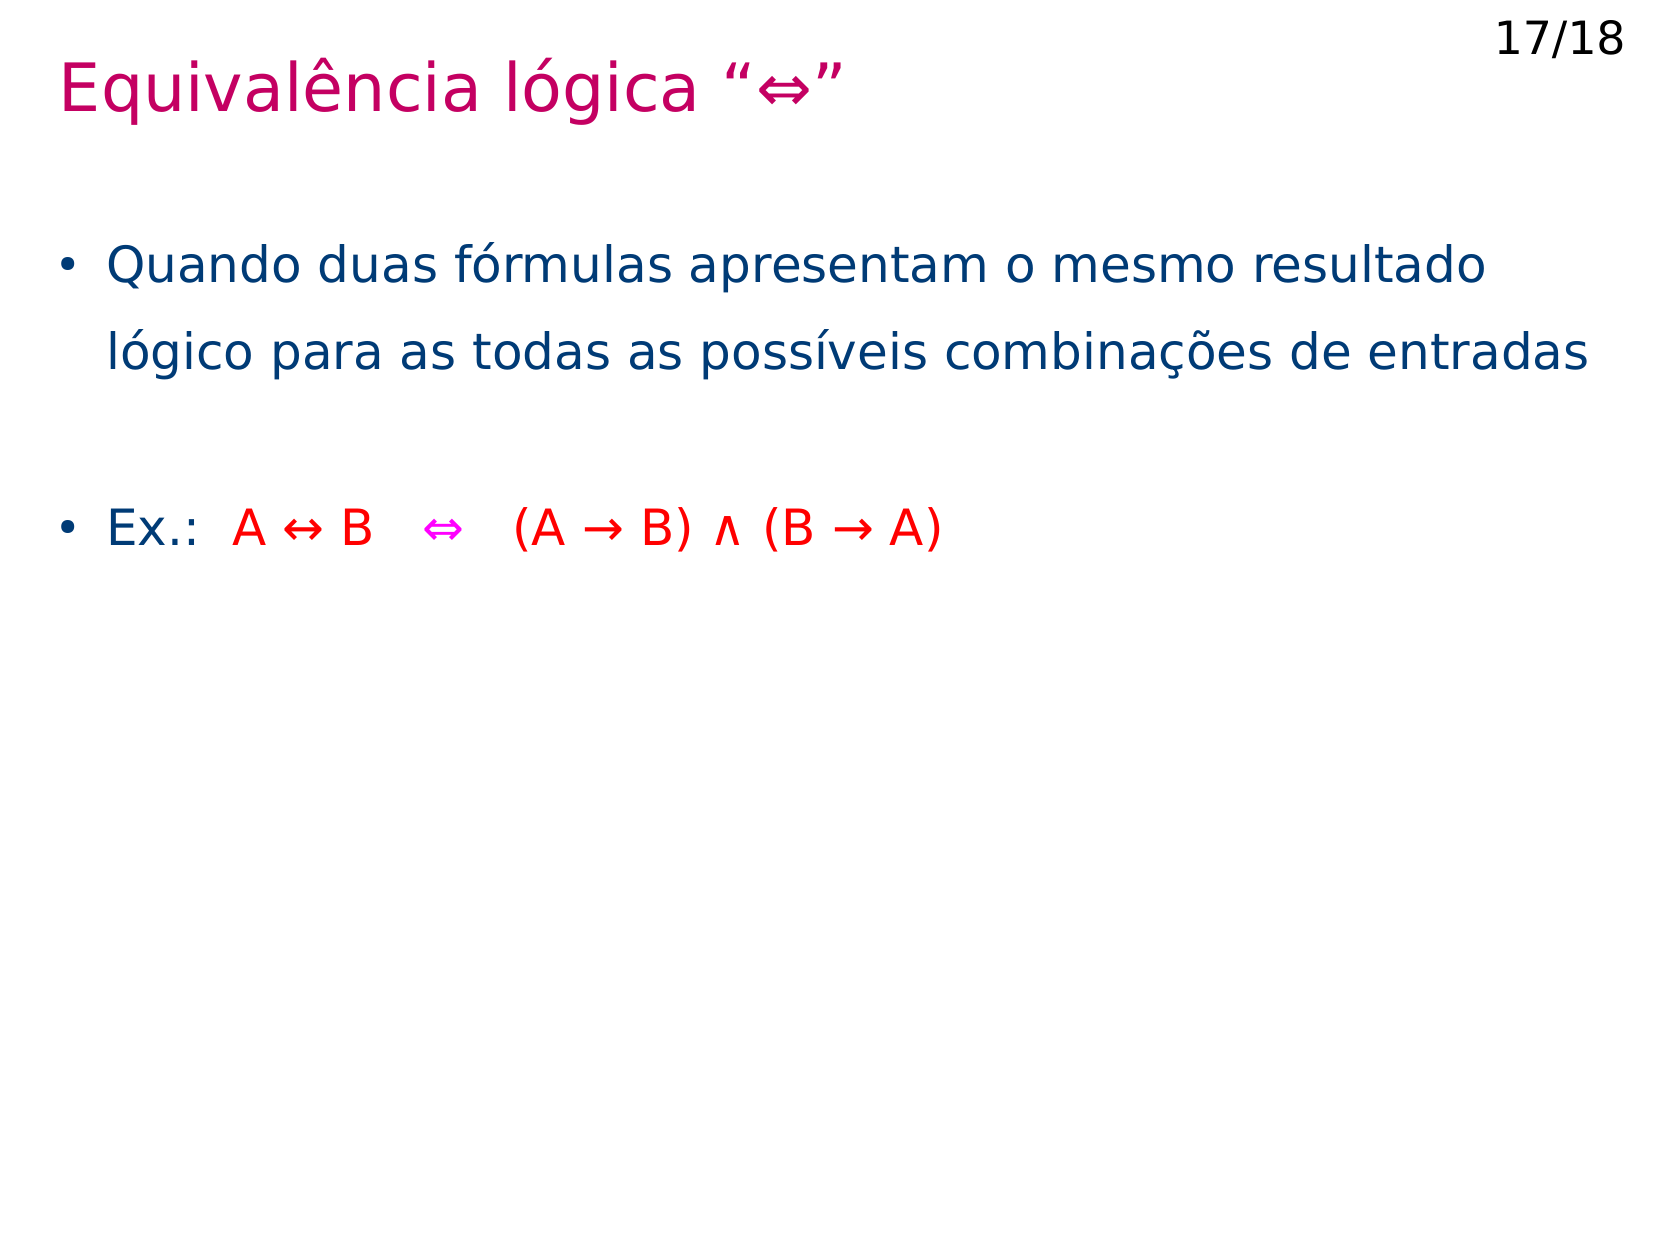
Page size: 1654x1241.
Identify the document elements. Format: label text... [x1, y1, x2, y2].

title Equivalência lógica “⇔” [59, 29, 1625, 148]
list Quando duas fórmulas apresentam o mesmo resultado lógico para as todas as possíveis combinações de entradas Ex.: A ↔ B ⇔ (A → B) ∧ (B → A) [59, 206, 1595, 1223]
